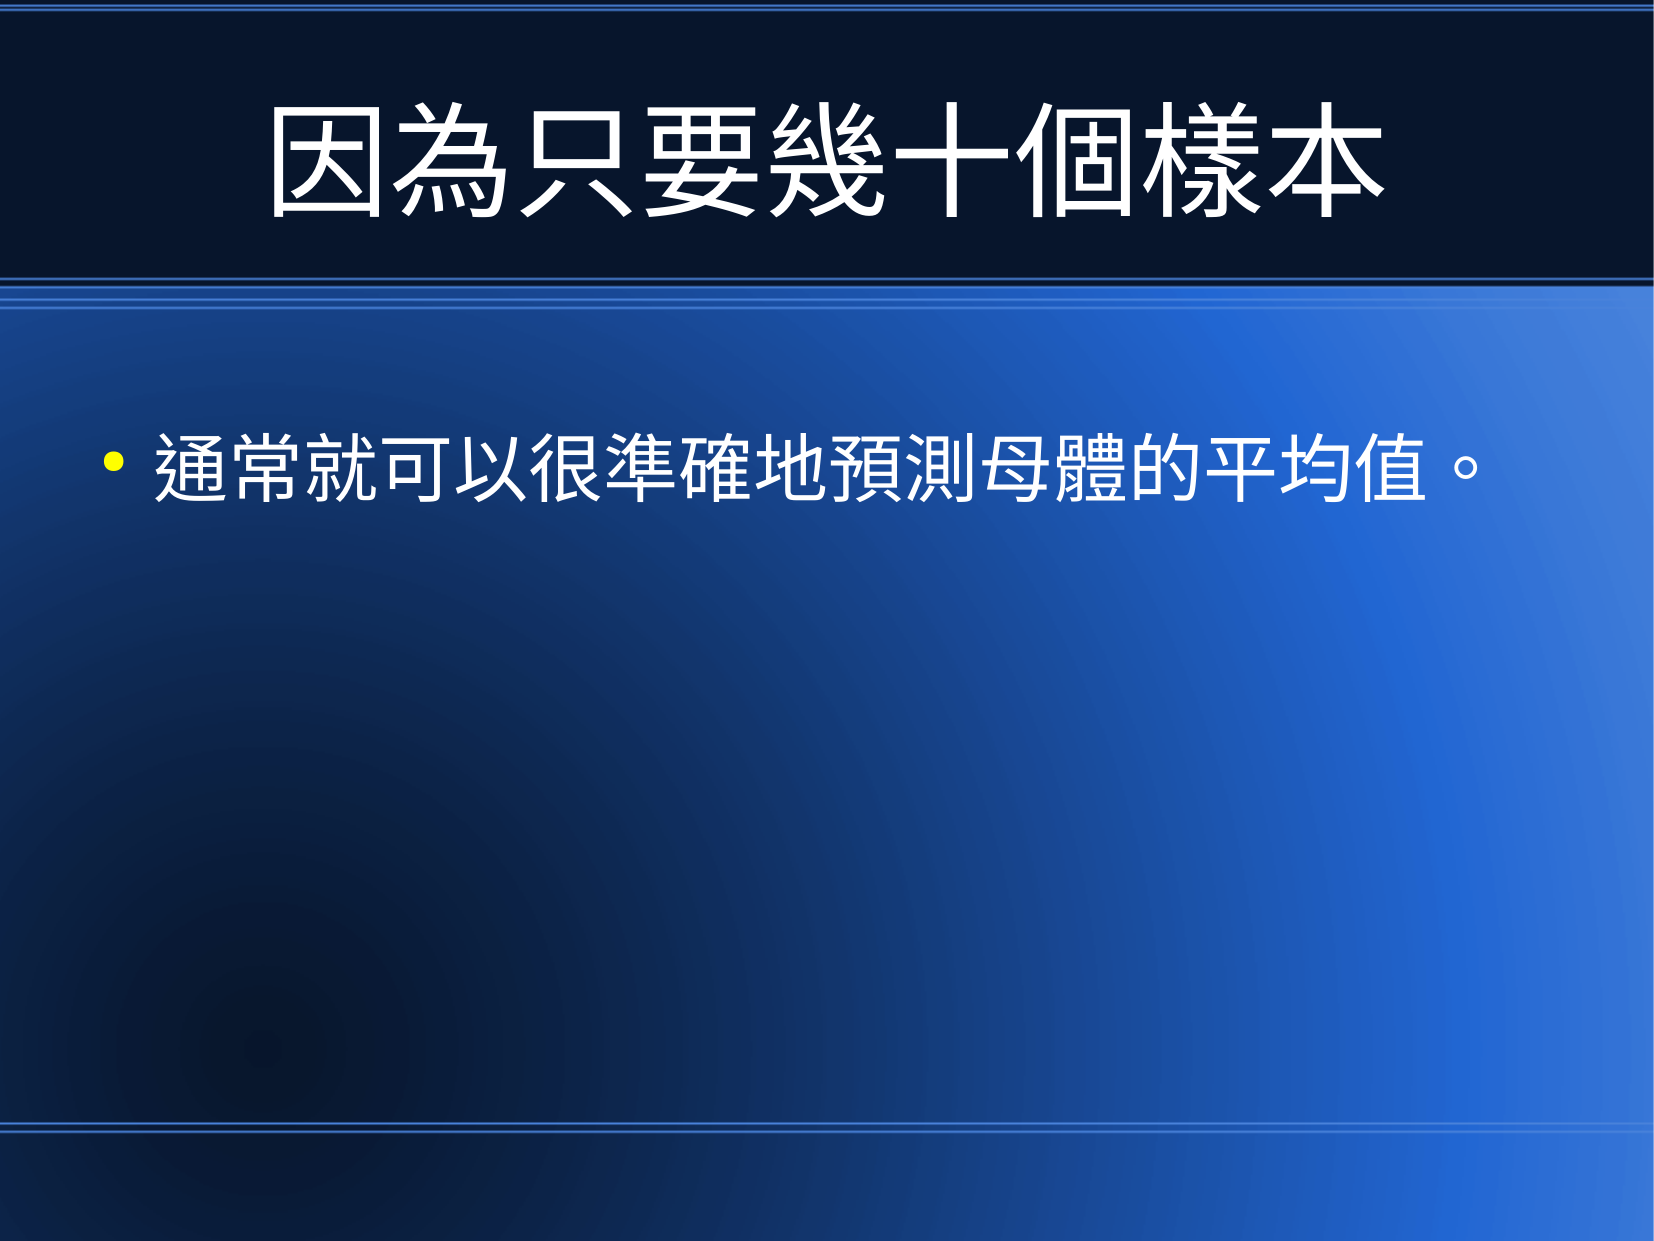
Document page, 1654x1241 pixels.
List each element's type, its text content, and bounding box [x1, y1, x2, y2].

list 通常就可以很準確地預測母體的平均值。 [82, 355, 1571, 1241]
picture [0, 0, 1654, 1241]
title 因為只要幾十個樣本 [82, 49, 1571, 257]
